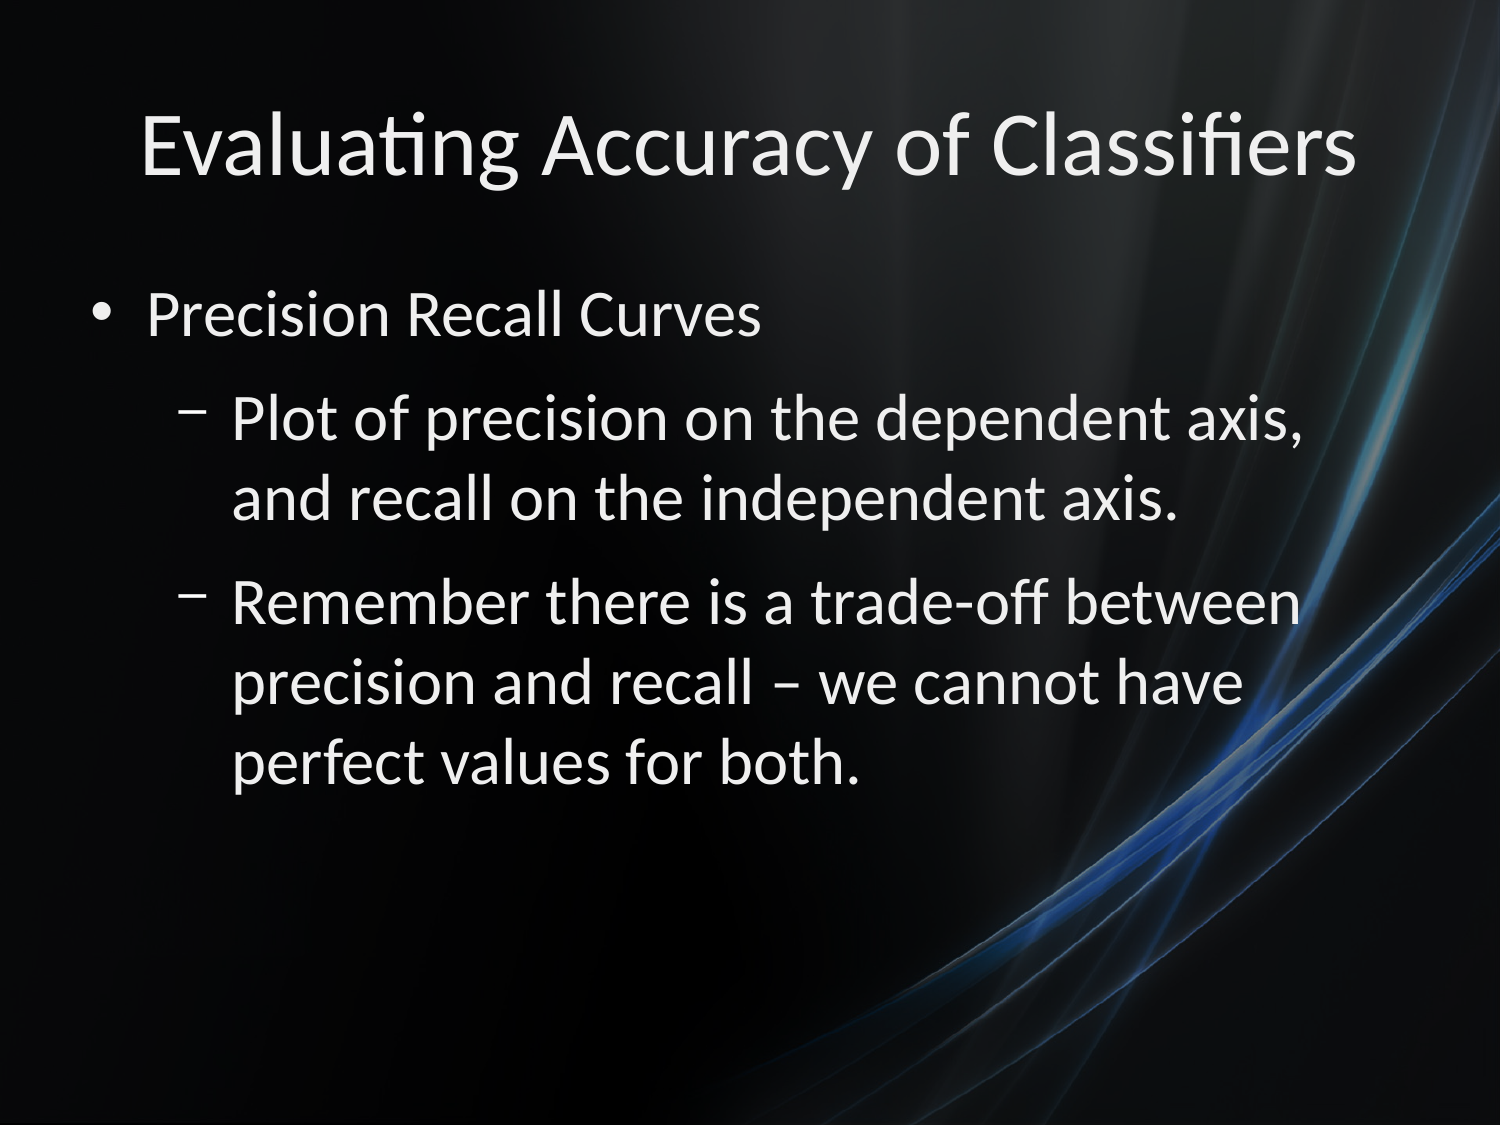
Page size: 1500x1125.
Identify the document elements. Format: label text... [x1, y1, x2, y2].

title Evaluating Accuracy of Classifiers [75, 45, 1425, 233]
picture [0, 0, 1500, 1125]
list Precision Recall Curves Plot of precision on the dependent axis, and recall on the independent axis. Remember there is a trade-off between precision and recall – we cannot have perfect values for both. [75, 262, 1425, 1005]
